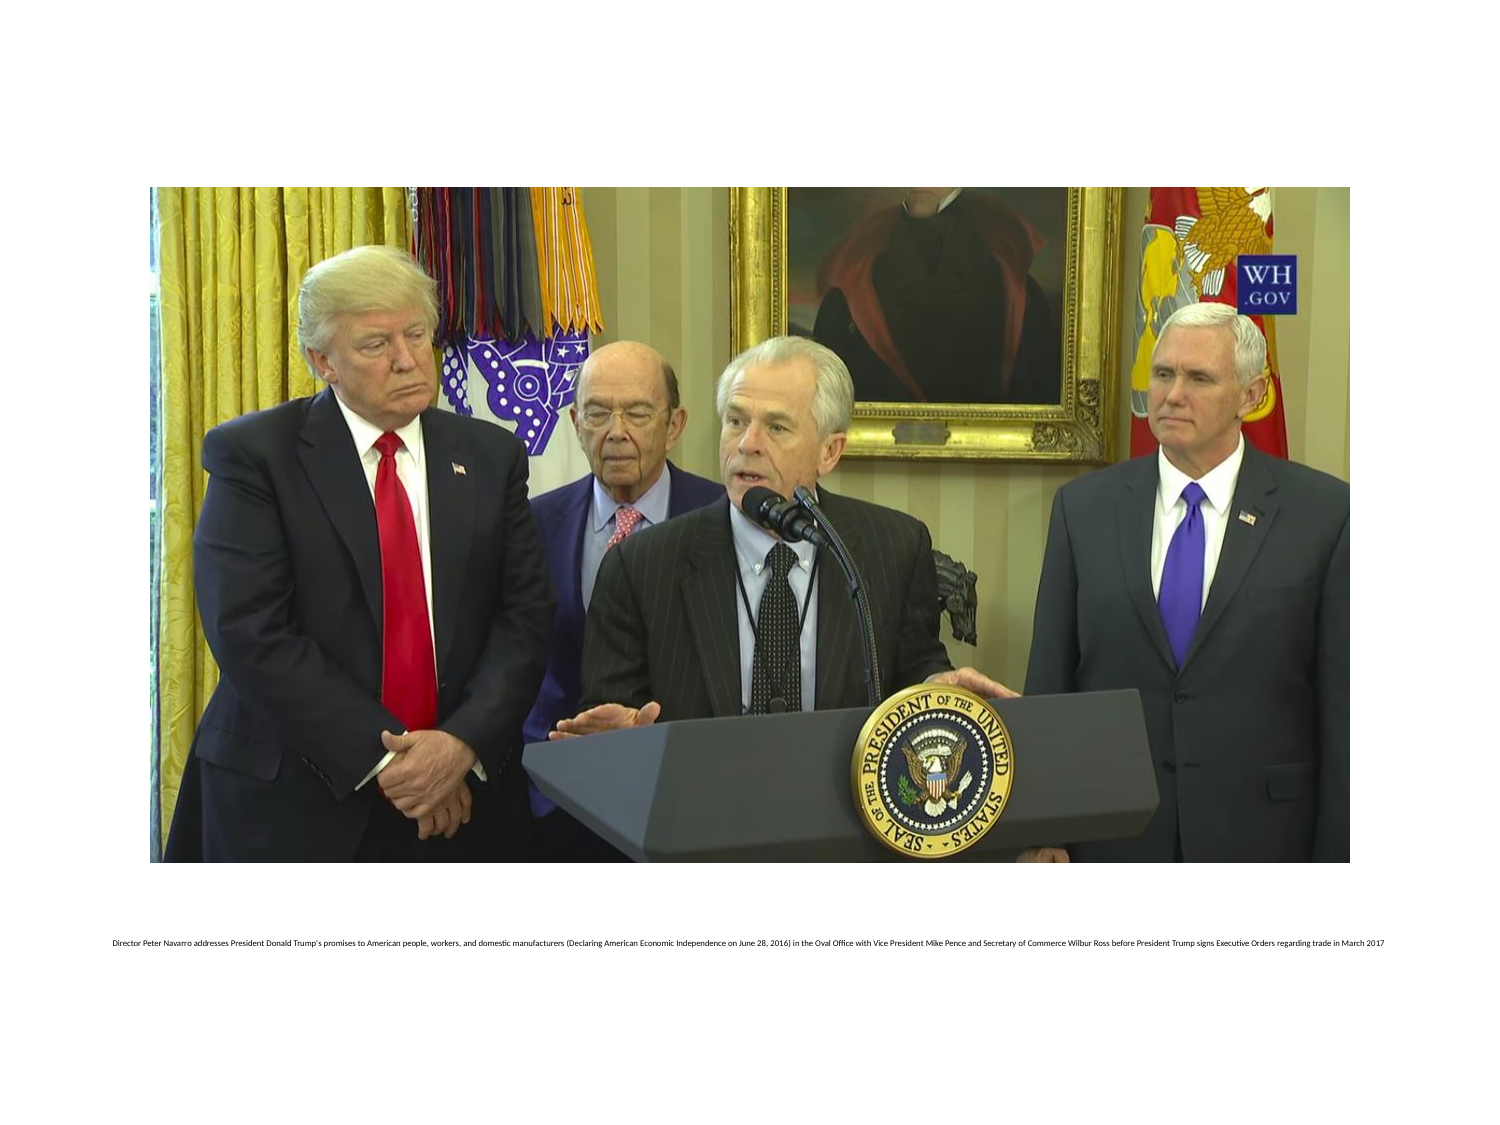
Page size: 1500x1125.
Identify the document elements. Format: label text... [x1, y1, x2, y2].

picture [150, 187, 1350, 863]
text_box Director Peter Navarro addresses President Donald Trump's promises to American people, workers, and domestic manufacturers (Declaring American Economic Independence on June 28, 2016) in the Oval Office with Vice President Mike Pence and Secretary of Commerce Wilbur Ross before President Trump signs Executive Orders regarding trade in March 2017 [97, 930, 1403, 956]
